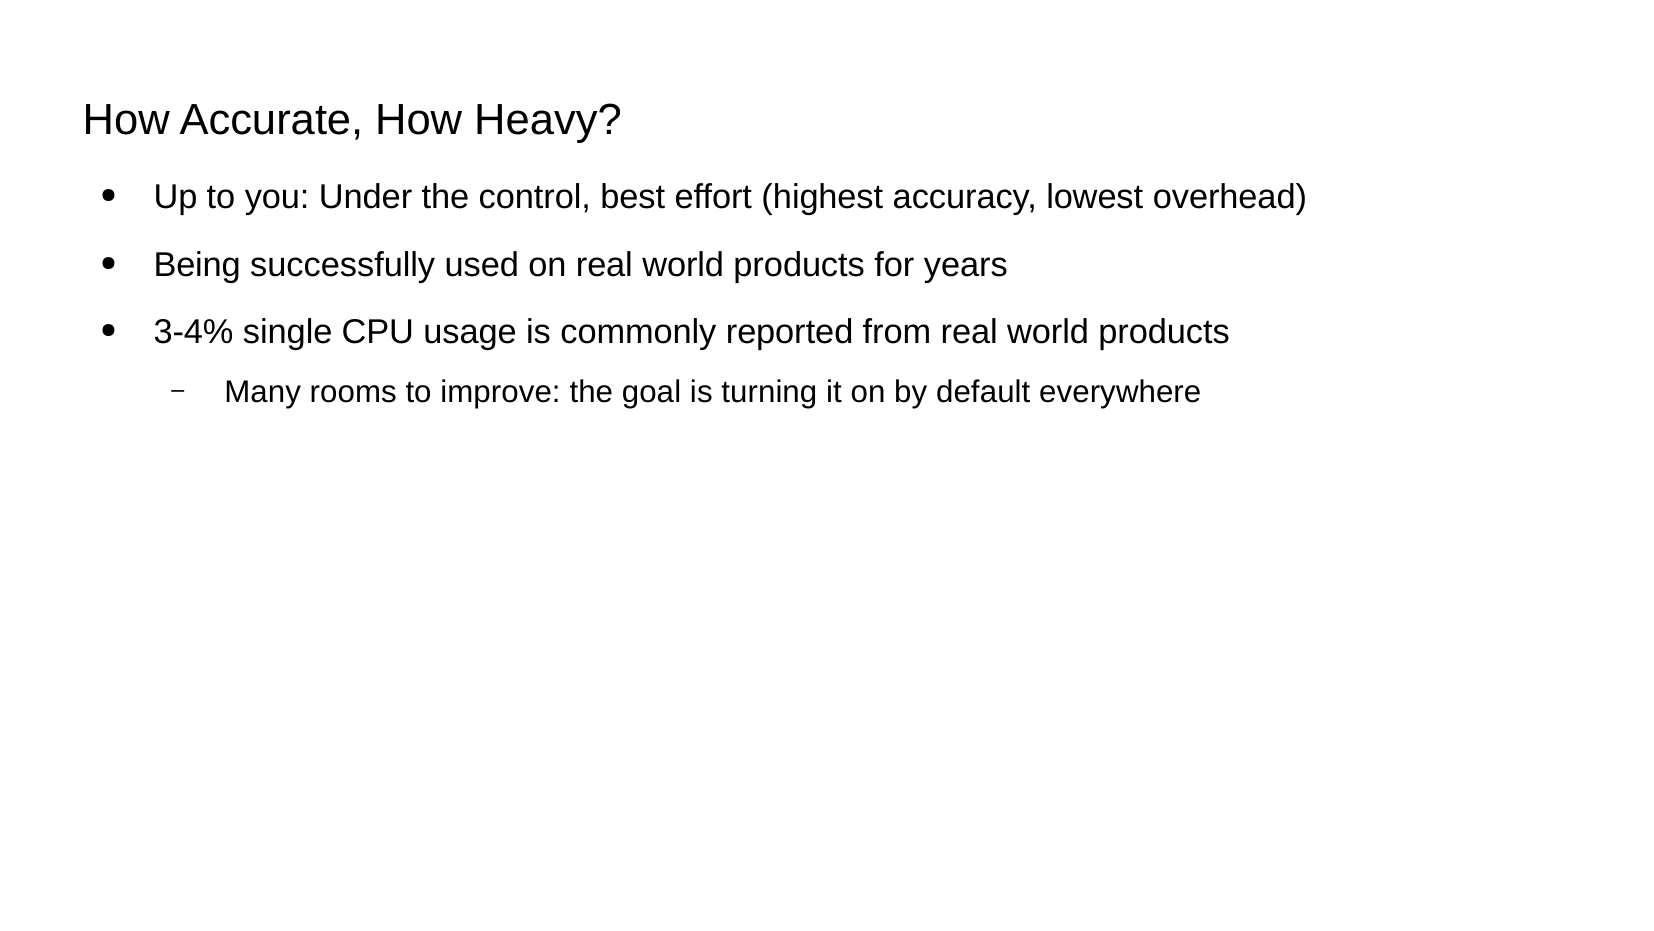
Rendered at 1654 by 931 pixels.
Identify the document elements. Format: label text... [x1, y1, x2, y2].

list Up to you: Under the control, best effort (highest accuracy, lowest overhead) Being successfully used on real world products for years 3-4% single CPU usage is commonly reported from real world products Many rooms to improve: the goal is turning it on by default everywhere [82, 177, 1571, 833]
title How Accurate, How Heavy? [82, 81, 1571, 157]
